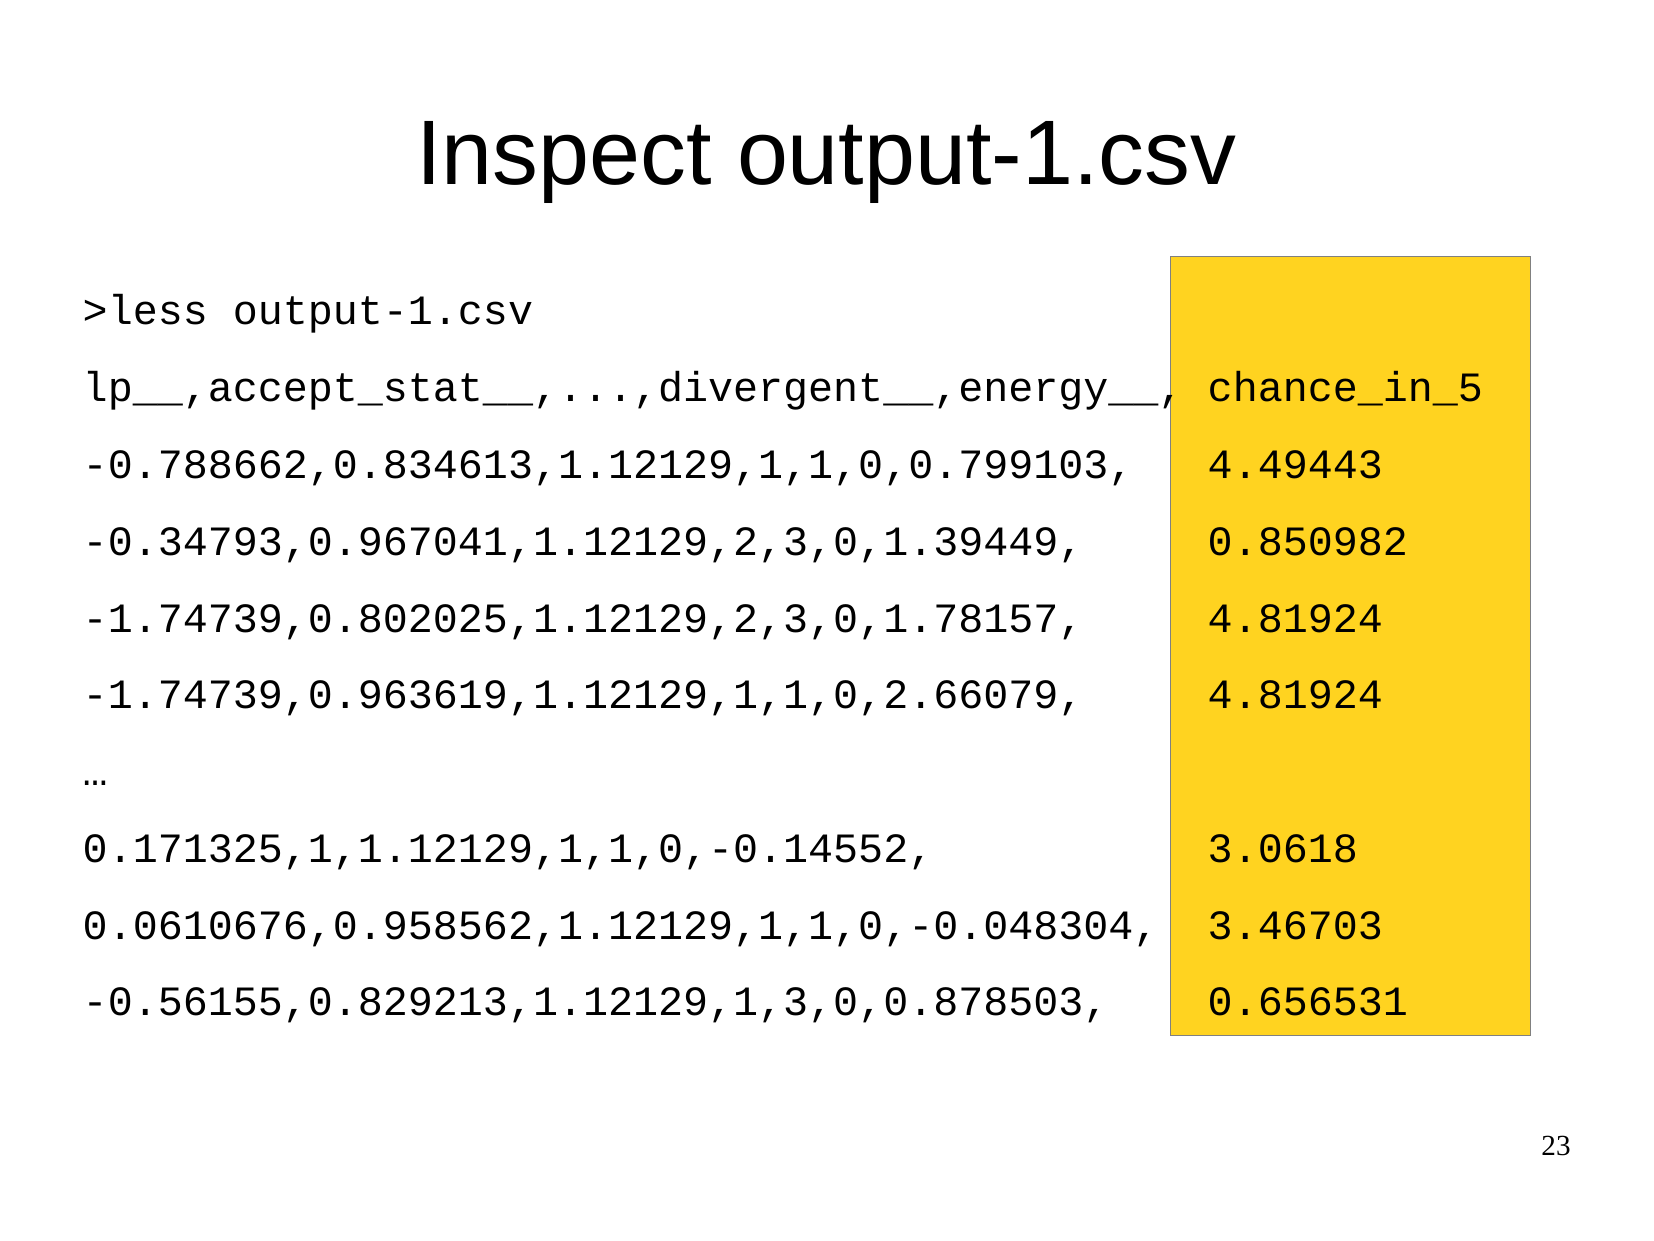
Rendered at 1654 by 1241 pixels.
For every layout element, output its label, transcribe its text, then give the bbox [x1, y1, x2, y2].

title Inspect output-1.csv [82, 49, 1571, 257]
list >less output-1.csv lp__,accept_stat__,...,divergent__,energy__, chance_in_5 -0.788662,0.834613,1.12129,1,1,0,0.799103, 4.49443 -0.34793,0.967041,1.12129,2,3,0,1.39449, 0.850982 -1.74739,0.802025,1.12129,2,3,0,1.78157, 4.81924 -1.74739,0.963619,1.12129,1,1,0,2.66079, 4.81924 … 0.171325,1,1.12129,1,1,0,-0.14552, 3.0618 0.0610676,0.958562,1.12129,1,1,0,-0.048304, 3.46703 -0.56155,0.829213,1.12129,1,3,0,0.878503, 0.656531 [82, 290, 1571, 1109]
text_box [1170, 257, 1531, 290]
